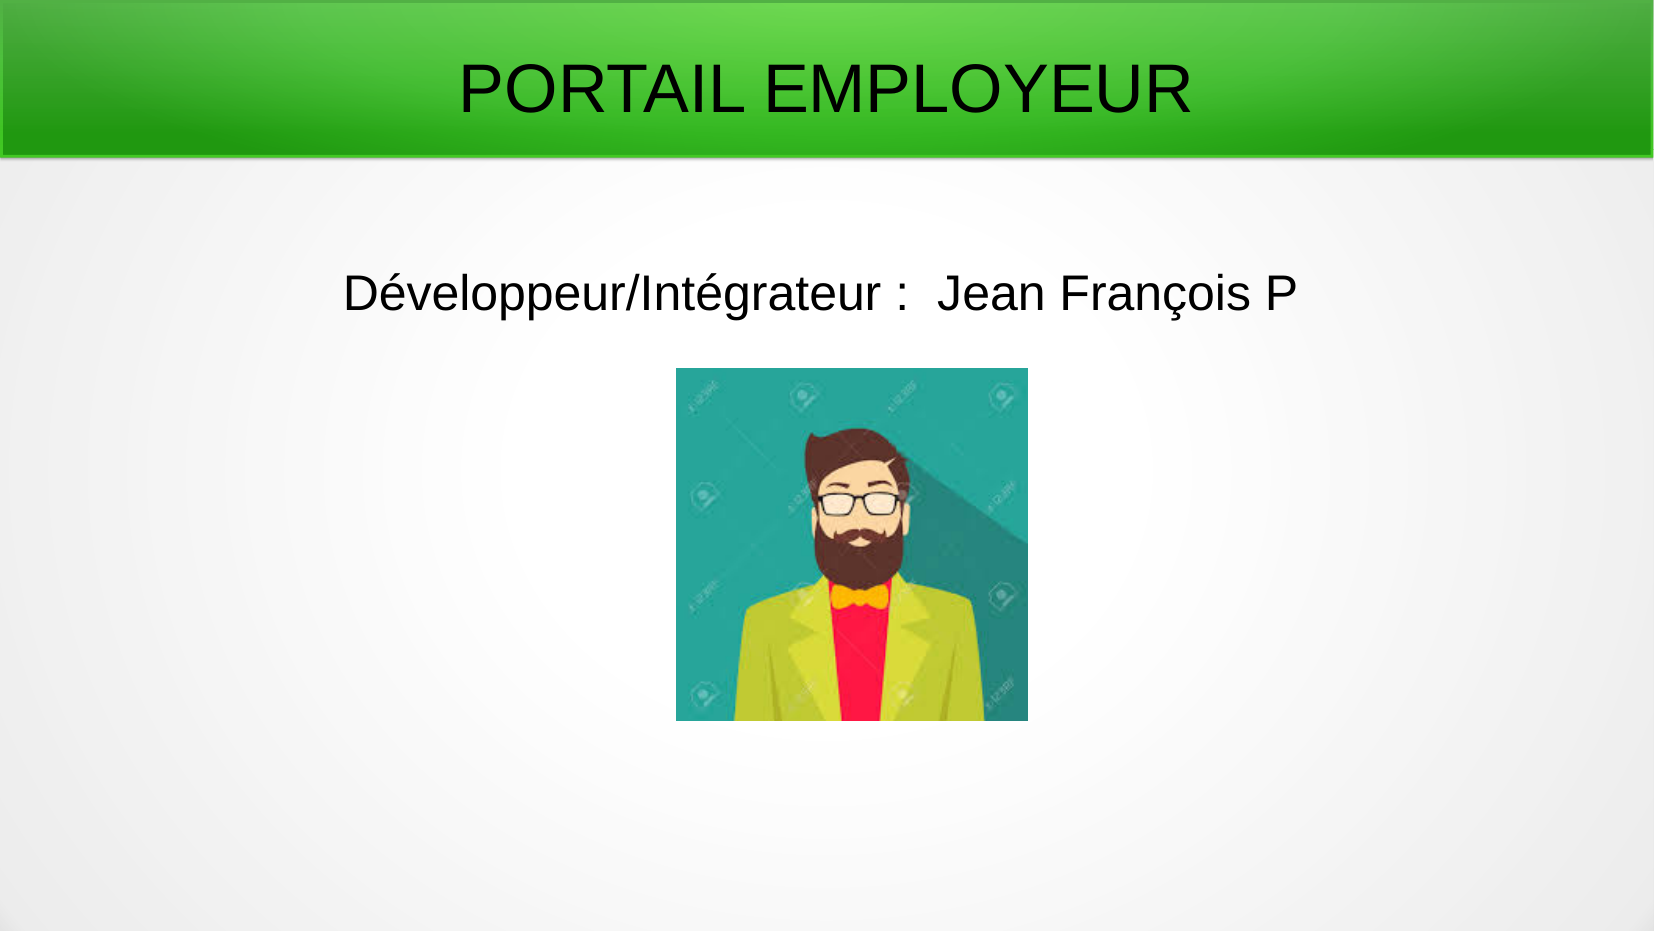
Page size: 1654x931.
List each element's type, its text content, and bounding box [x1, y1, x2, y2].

title PORTAIL EMPLOYEUR [82, 35, 1571, 142]
text_box Développeur/Intégrateur : Jean François P [129, 200, 1512, 386]
picture [676, 386, 1028, 721]
